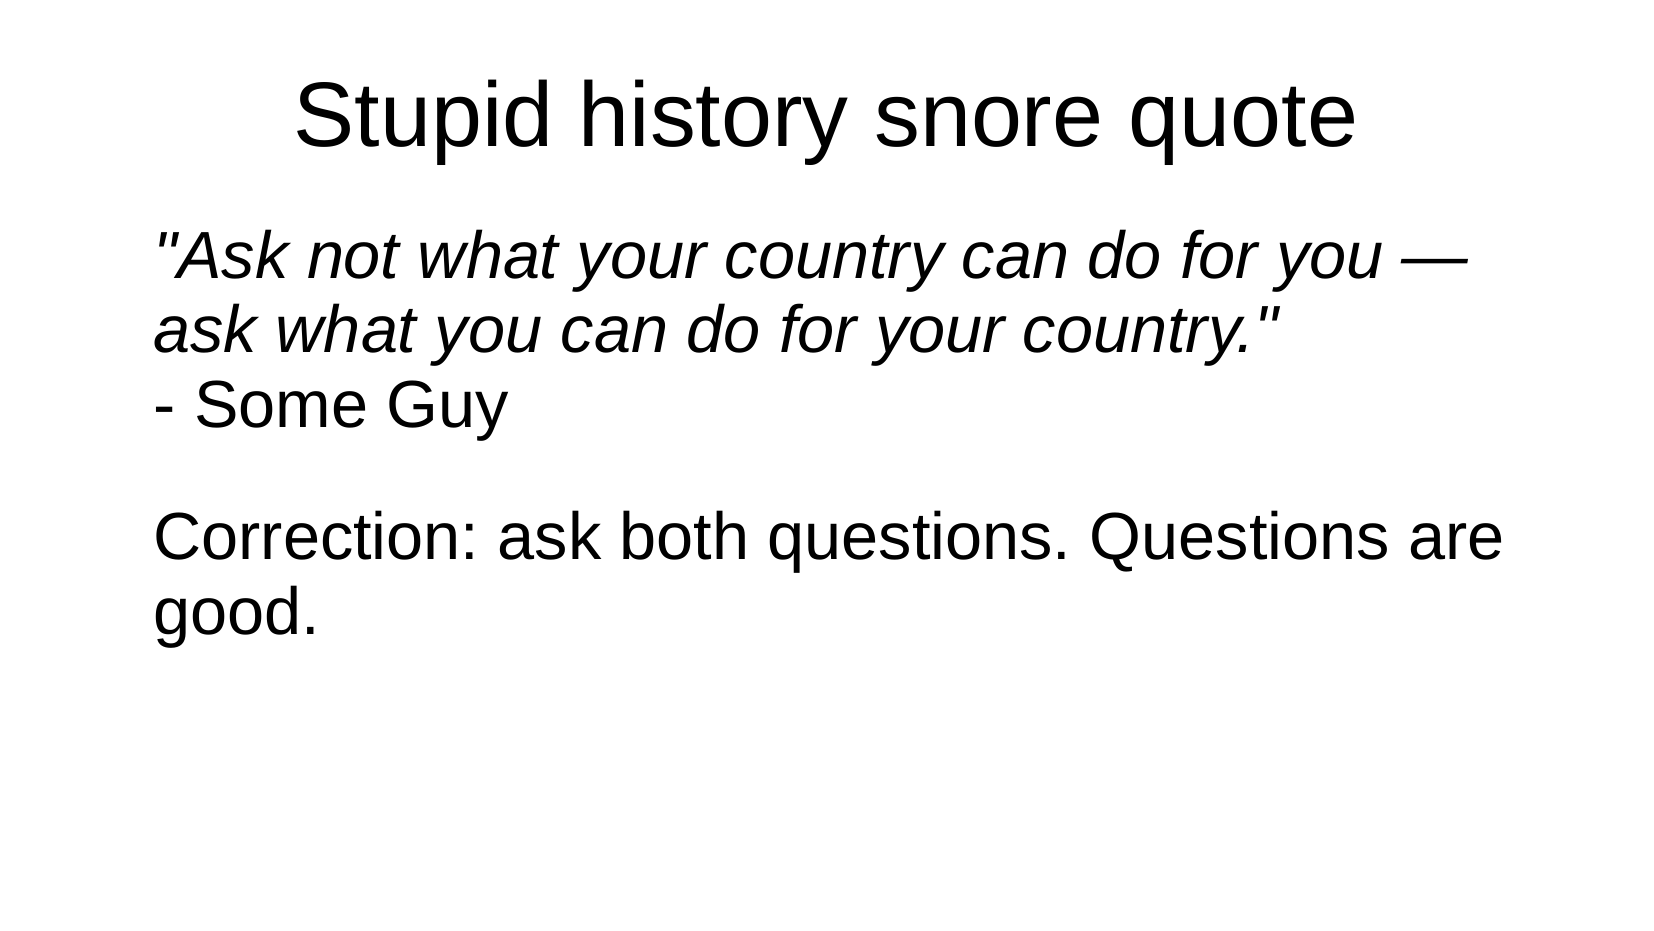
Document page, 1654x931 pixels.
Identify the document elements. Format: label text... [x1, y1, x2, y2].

title Stupid history snore quote [82, 37, 1571, 193]
list Correction: ask both questions. Questions are good. [82, 499, 1571, 757]
list "Ask not what your country can do for you — ask what you can do for your country." - Some Guy [82, 217, 1571, 475]
